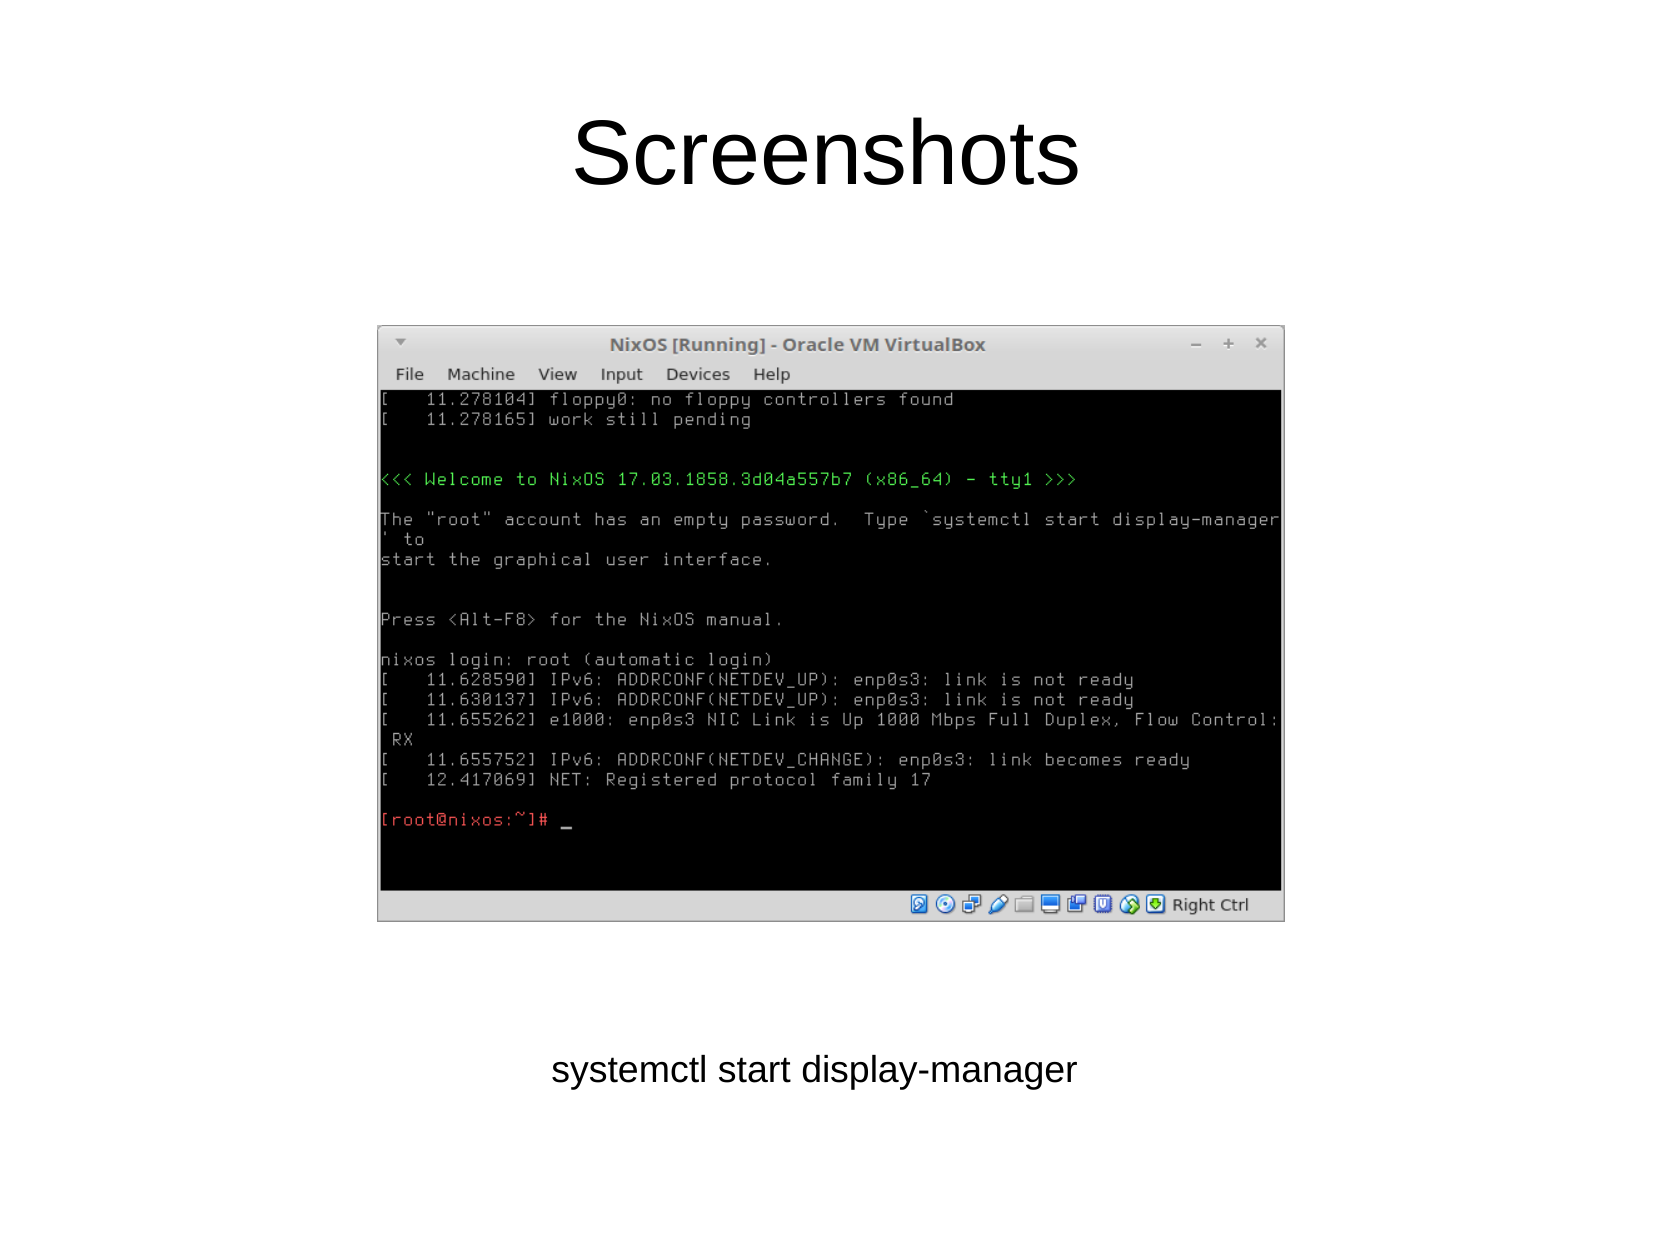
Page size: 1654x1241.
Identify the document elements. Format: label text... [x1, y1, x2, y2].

title Screenshots [82, 49, 1571, 257]
picture [377, 325, 1285, 922]
text_box systemctl start display-manager [536, 1041, 1093, 1099]
